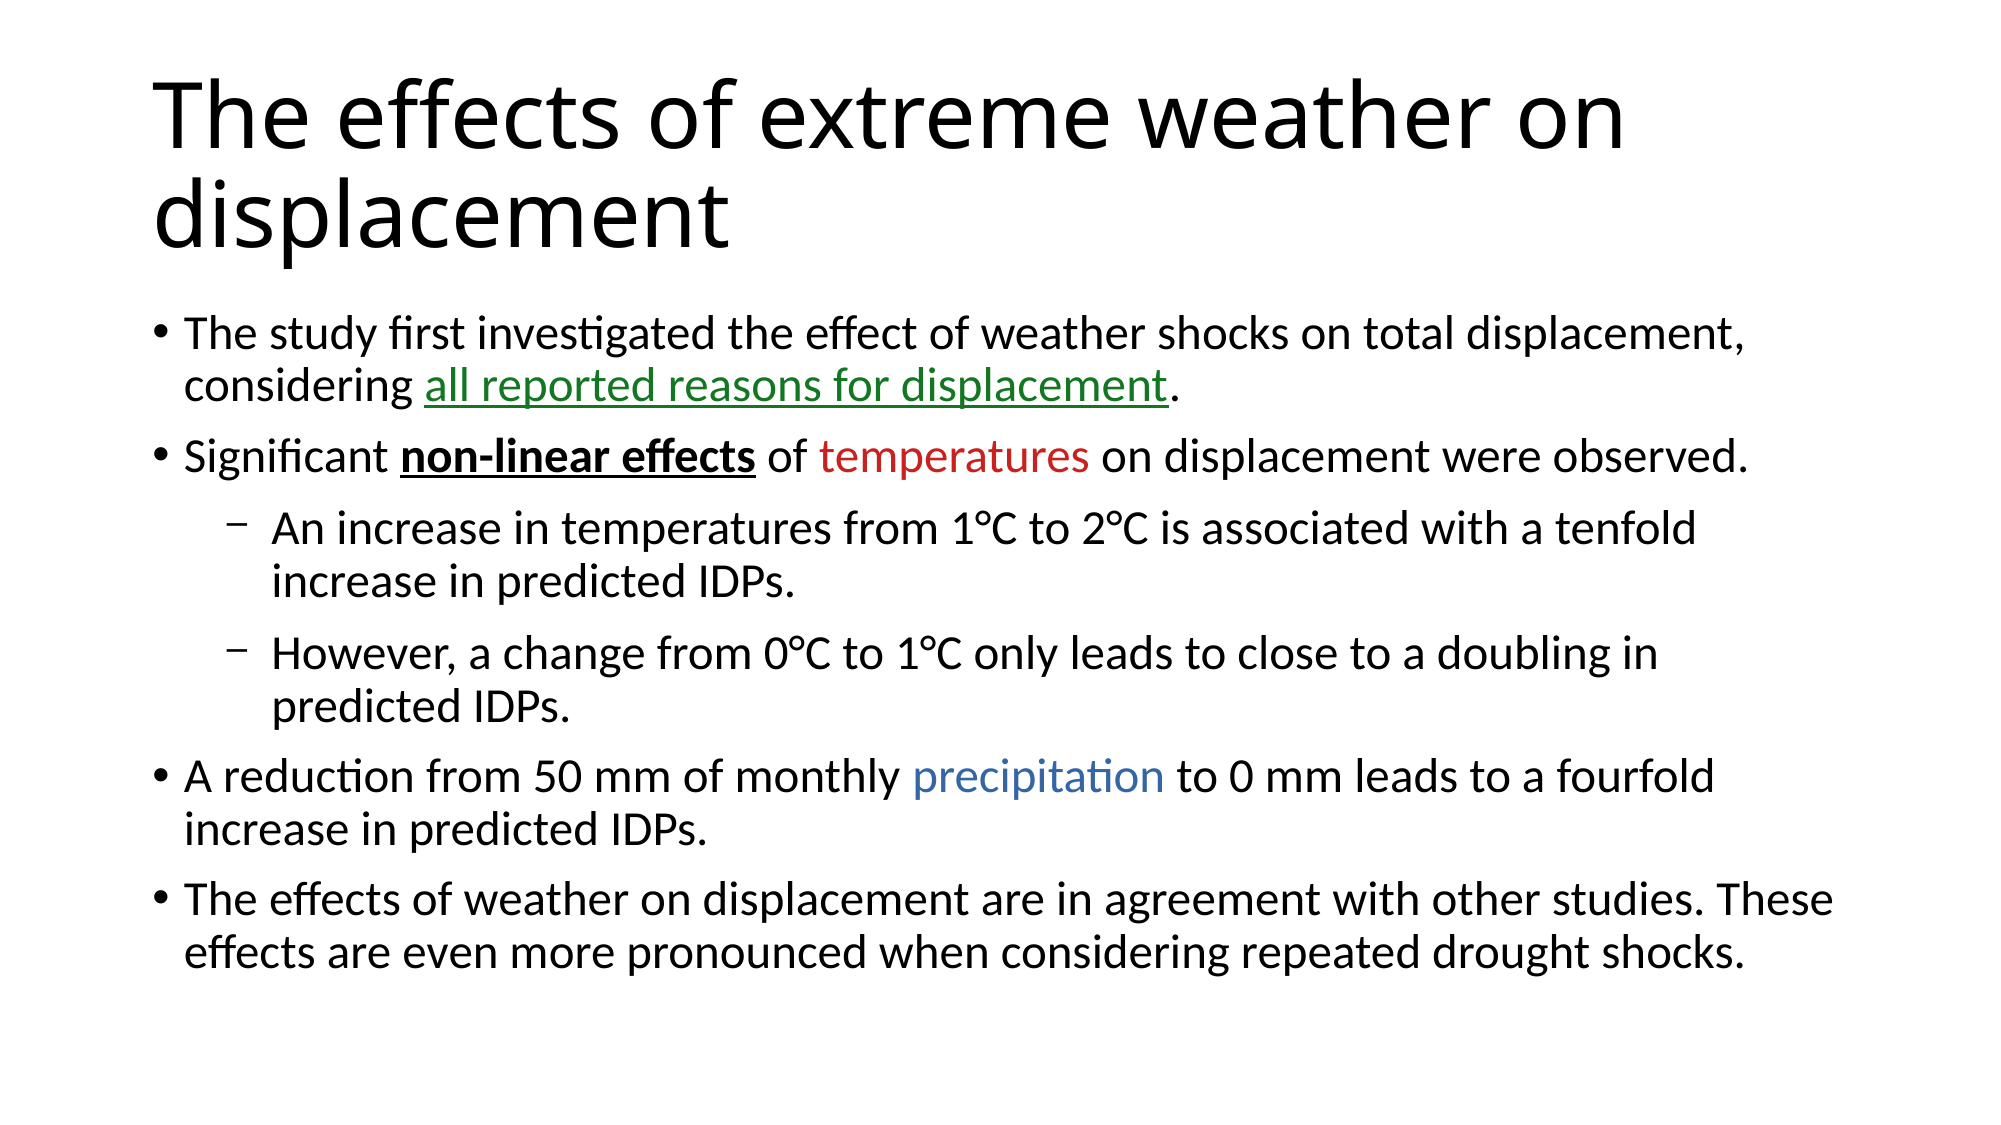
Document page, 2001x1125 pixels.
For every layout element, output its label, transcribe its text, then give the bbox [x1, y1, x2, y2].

list The study first investigated the effect of weather shocks on total displacement, considering all reported reasons for displacement. Significant non-linear effects of temperatures on displacement were observed. An increase in temperatures from 1°C to 2°C is associated with a tenfold increase in predicted IDPs. However, a change from 0°C to 1°C only leads to close to a doubling in predicted IDPs. A reduction from 50 mm of monthly precipitation to 0 mm leads to a fourfold increase in predicted IDPs. The effects of weather on displacement are in agreement with other studies. These effects are even more pronounced when considering repeated drought shocks. [137, 299, 1863, 1014]
title The effects of extreme weather on displacement [137, 59, 1863, 278]
